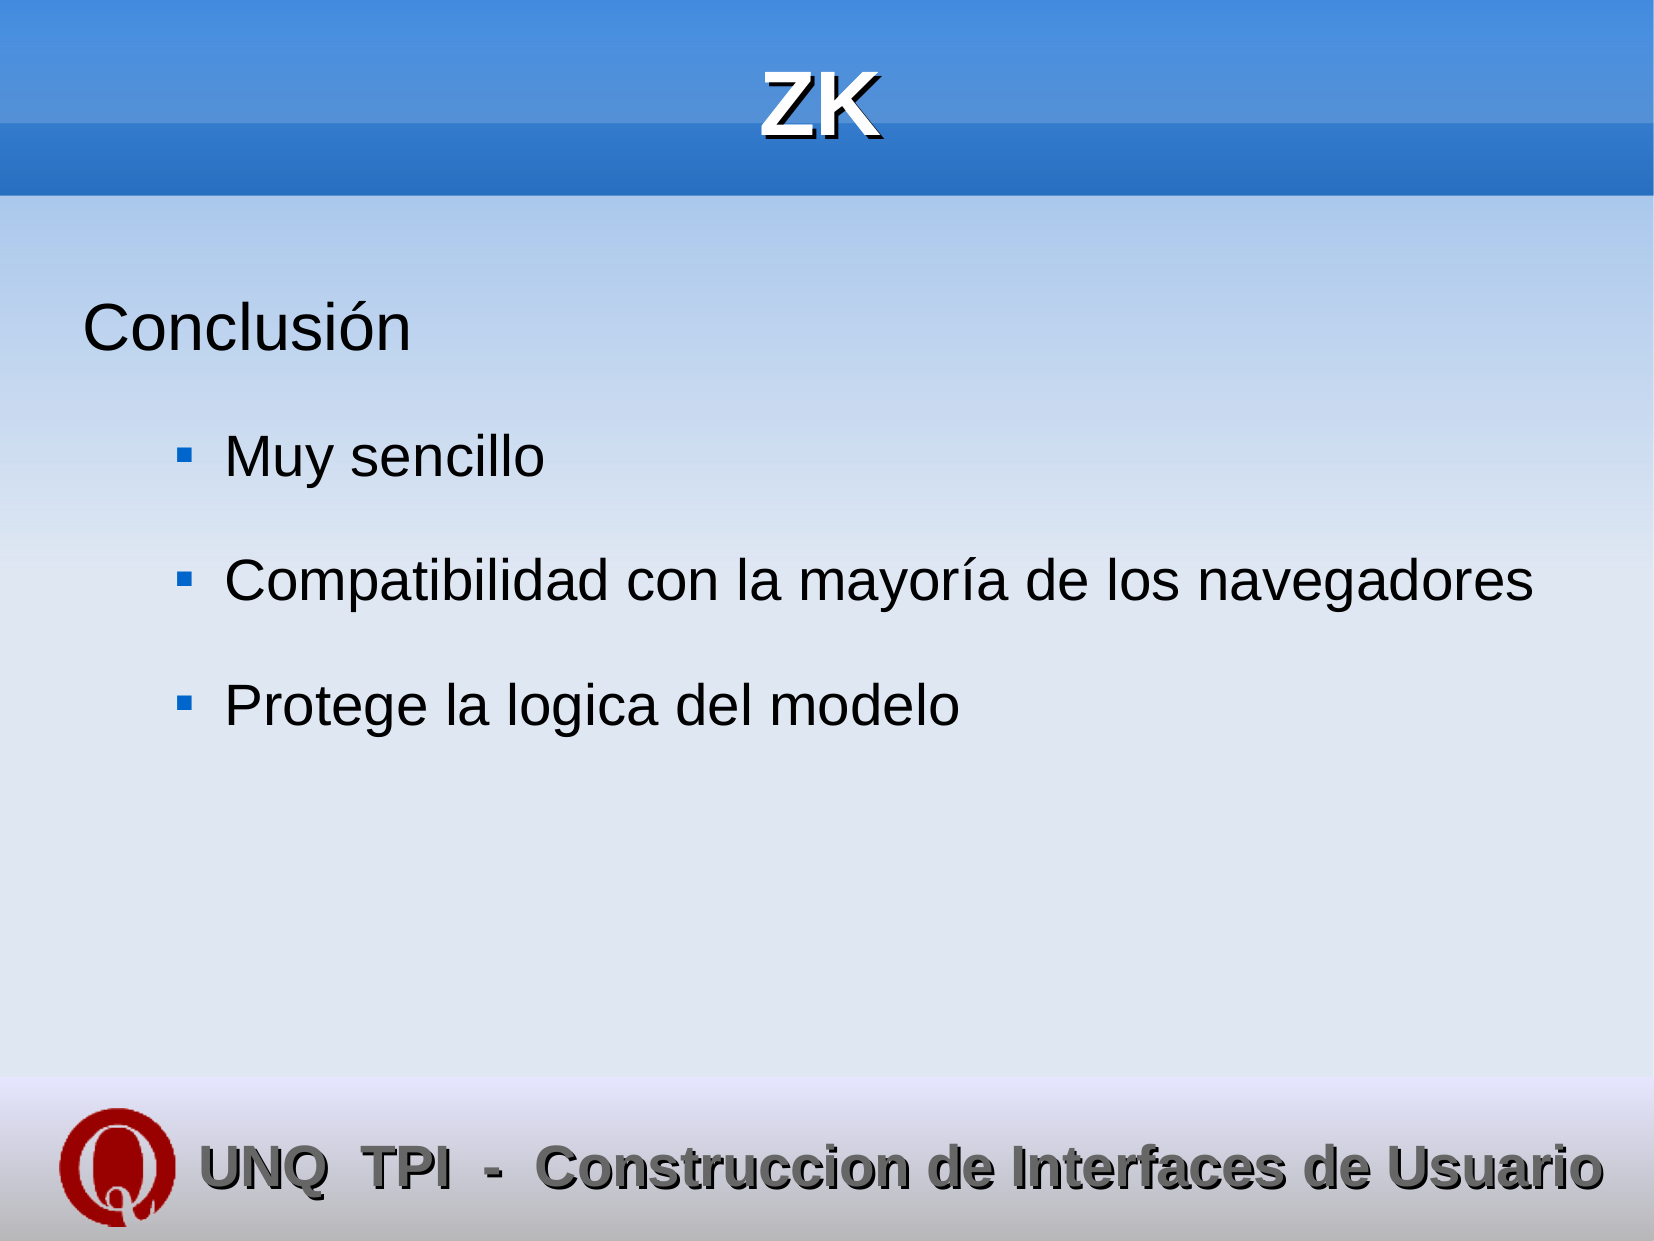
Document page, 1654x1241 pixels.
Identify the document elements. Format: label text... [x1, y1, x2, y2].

picture [0, 0, 1654, 1077]
list Conclusión Muy sencillo Compatibilidad con la mayoría de los navegadores Protege la logica del modelo [82, 290, 1571, 1077]
picture [59, 1108, 178, 1227]
title ZK [76, 0, 1566, 208]
title UNQ TPI - Construccion de Interfaces de Usuario [0, 1077, 1654, 1241]
